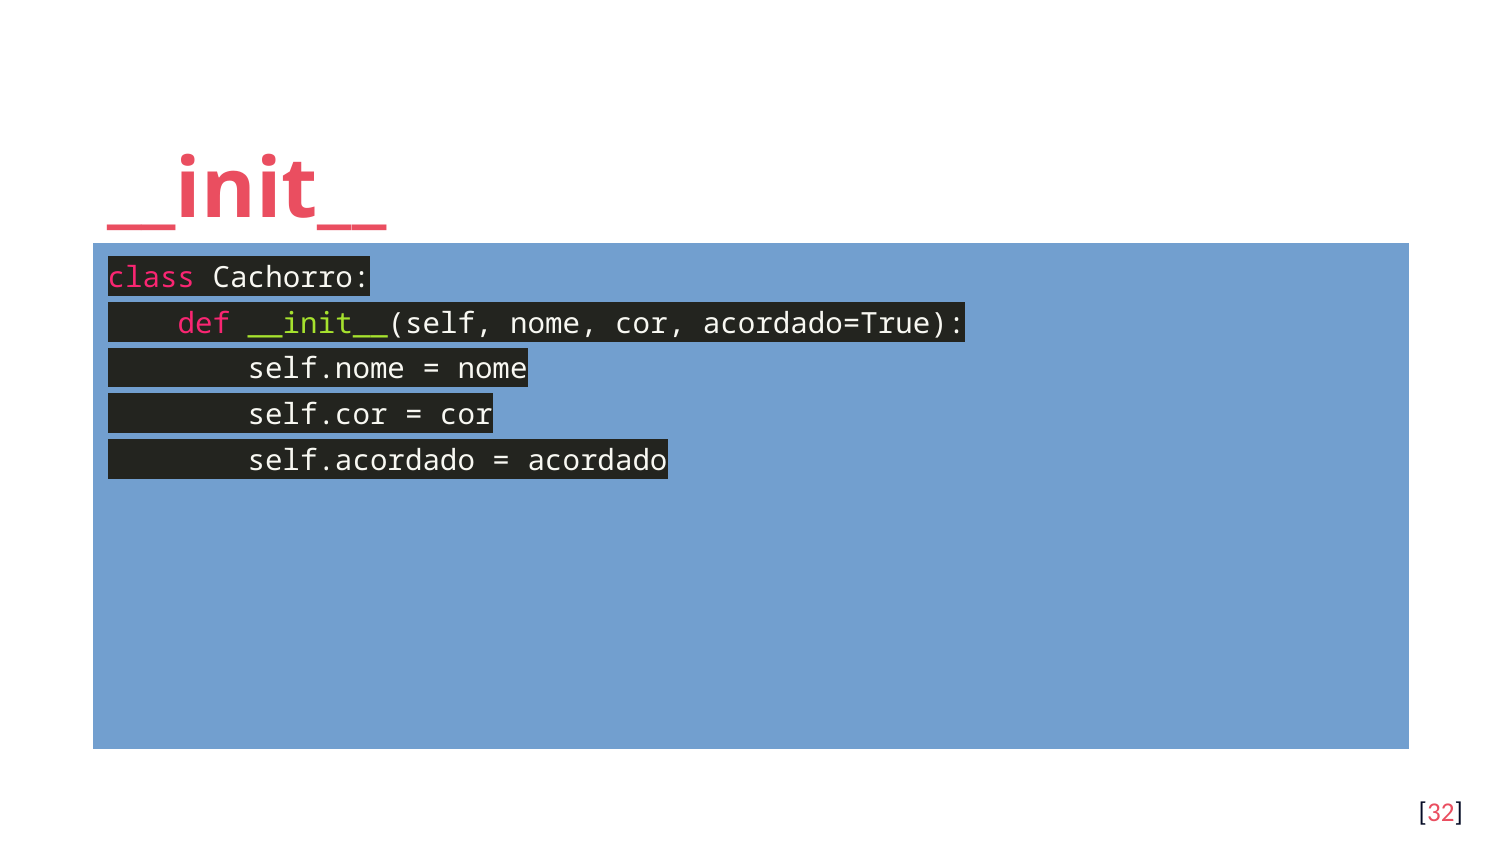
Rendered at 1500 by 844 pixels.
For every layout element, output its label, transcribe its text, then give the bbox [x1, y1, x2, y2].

text_box __init__ [92, 104, 1408, 243]
table_header class Cachorro: def __init__(self, nome, cor, acordado=True): self.nome = nome self.cor = cor self.acordado = acordado [93, 243, 1409, 749]
slide_number [32] [1403, 779, 1494, 844]
